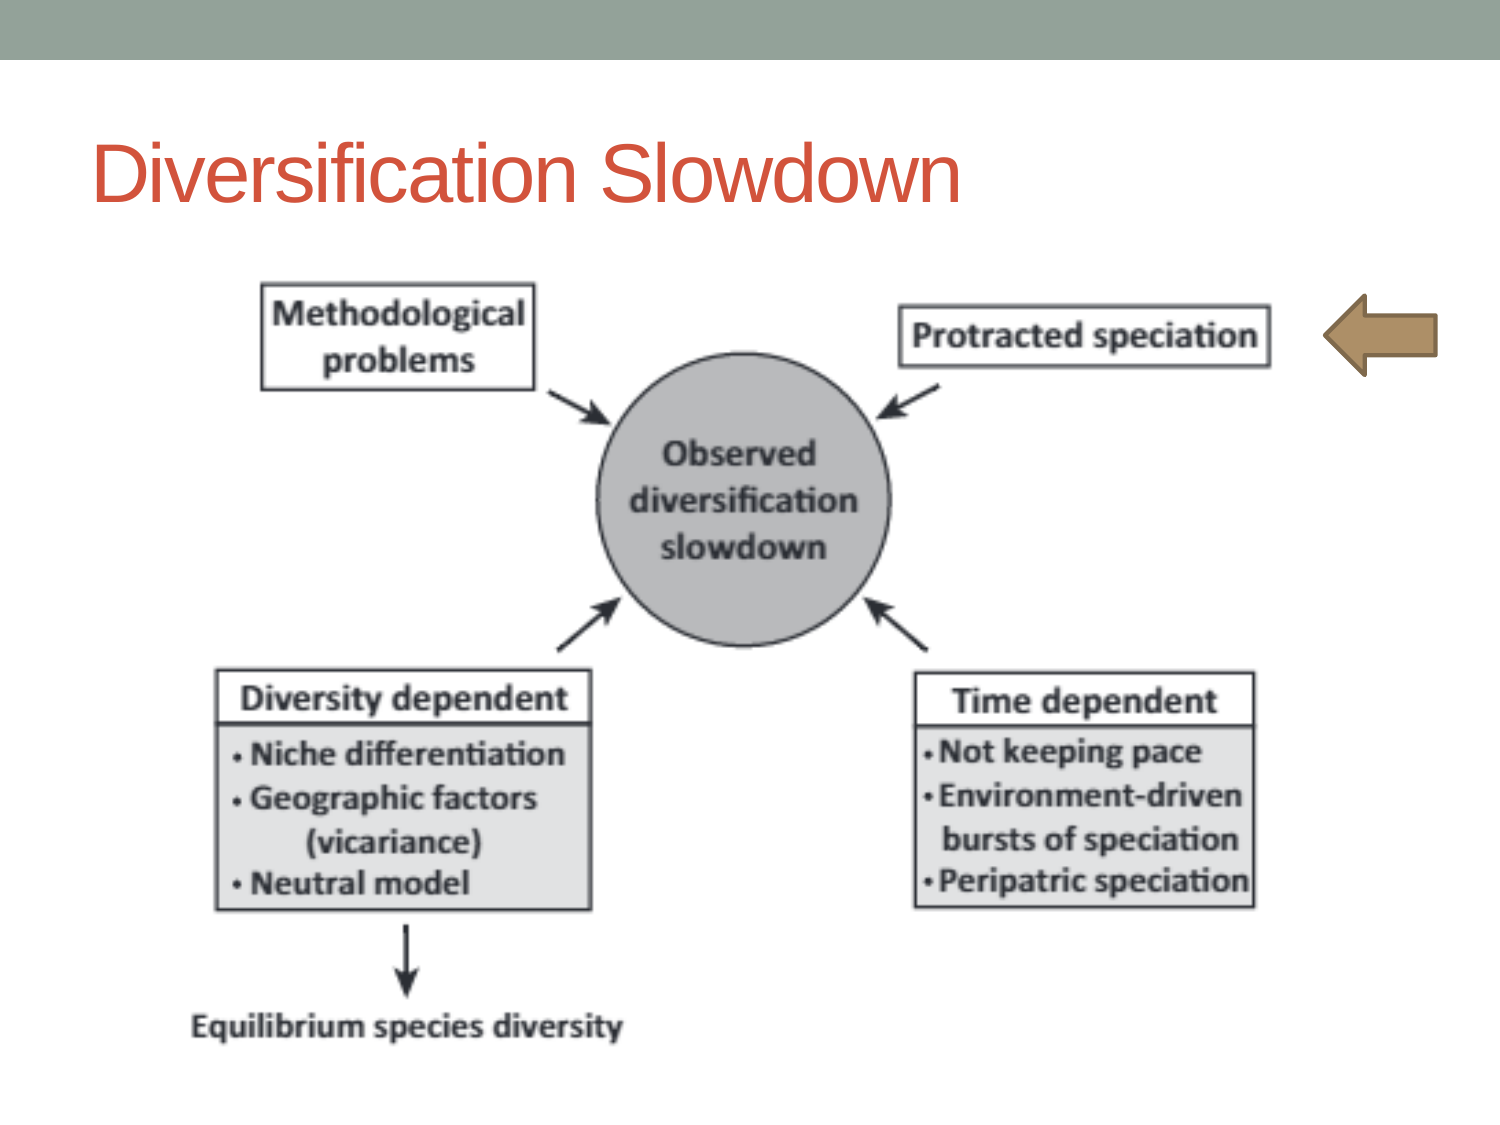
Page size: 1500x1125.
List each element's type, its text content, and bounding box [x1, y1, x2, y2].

title Diversification Slowdown [75, 87, 1425, 250]
text_box [1325, 295, 1436, 376]
picture [187, 274, 1275, 1063]
